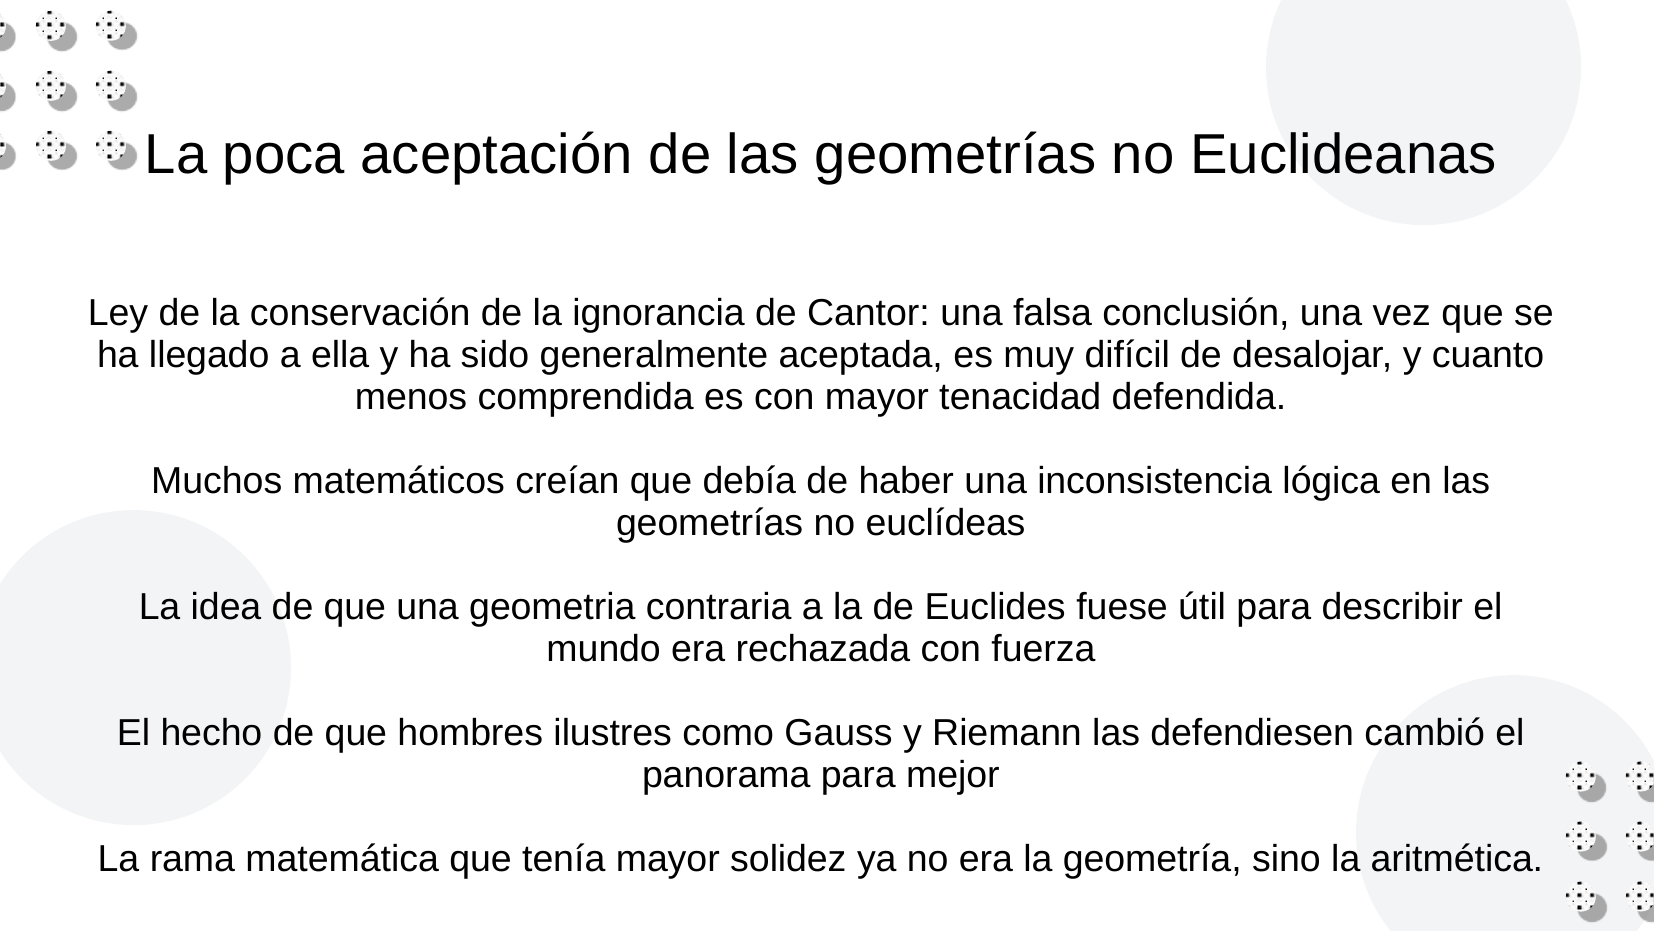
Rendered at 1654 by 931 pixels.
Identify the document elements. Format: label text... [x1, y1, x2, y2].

picture [1565, 881, 1596, 912]
picture [1565, 761, 1596, 792]
picture [1625, 821, 1654, 852]
picture [0, 73, 6, 98]
picture [35, 10, 66, 41]
picture [0, 13, 6, 38]
picture [0, 133, 7, 158]
picture [35, 130, 67, 161]
picture [35, 70, 66, 101]
picture [1565, 821, 1596, 852]
picture [99, 70, 123, 76]
picture [1625, 761, 1654, 792]
picture [95, 10, 126, 41]
picture [1625, 881, 1654, 912]
subtitle Ley de la conservación de la ignorancia de Cantor: una falsa conclusión, una vez que se ha llegado a ella y ha sido generalmente acep­tada, es muy difícil de desalojar, y cuanto menos comprendida es con mayor tenacidad defendida. Muchos matemáticos creían que debía de haber una inconsistencia lógica en las geometrías no euclídeas La idea de que una geometria contraria a la de Euclides fuese útil para describir el mundo era rechazada con fuerza El hecho de que hombres ilustres como Gauss y Riemann las defendiesen cambió el panorama para mejor La rama matemática que tenía mayor solidez ya no era la geometría, sino la aritmética. [76, 271, 1565, 901]
title La poca aceptación de las geometrías no Euclideanas [76, 76, 1565, 233]
